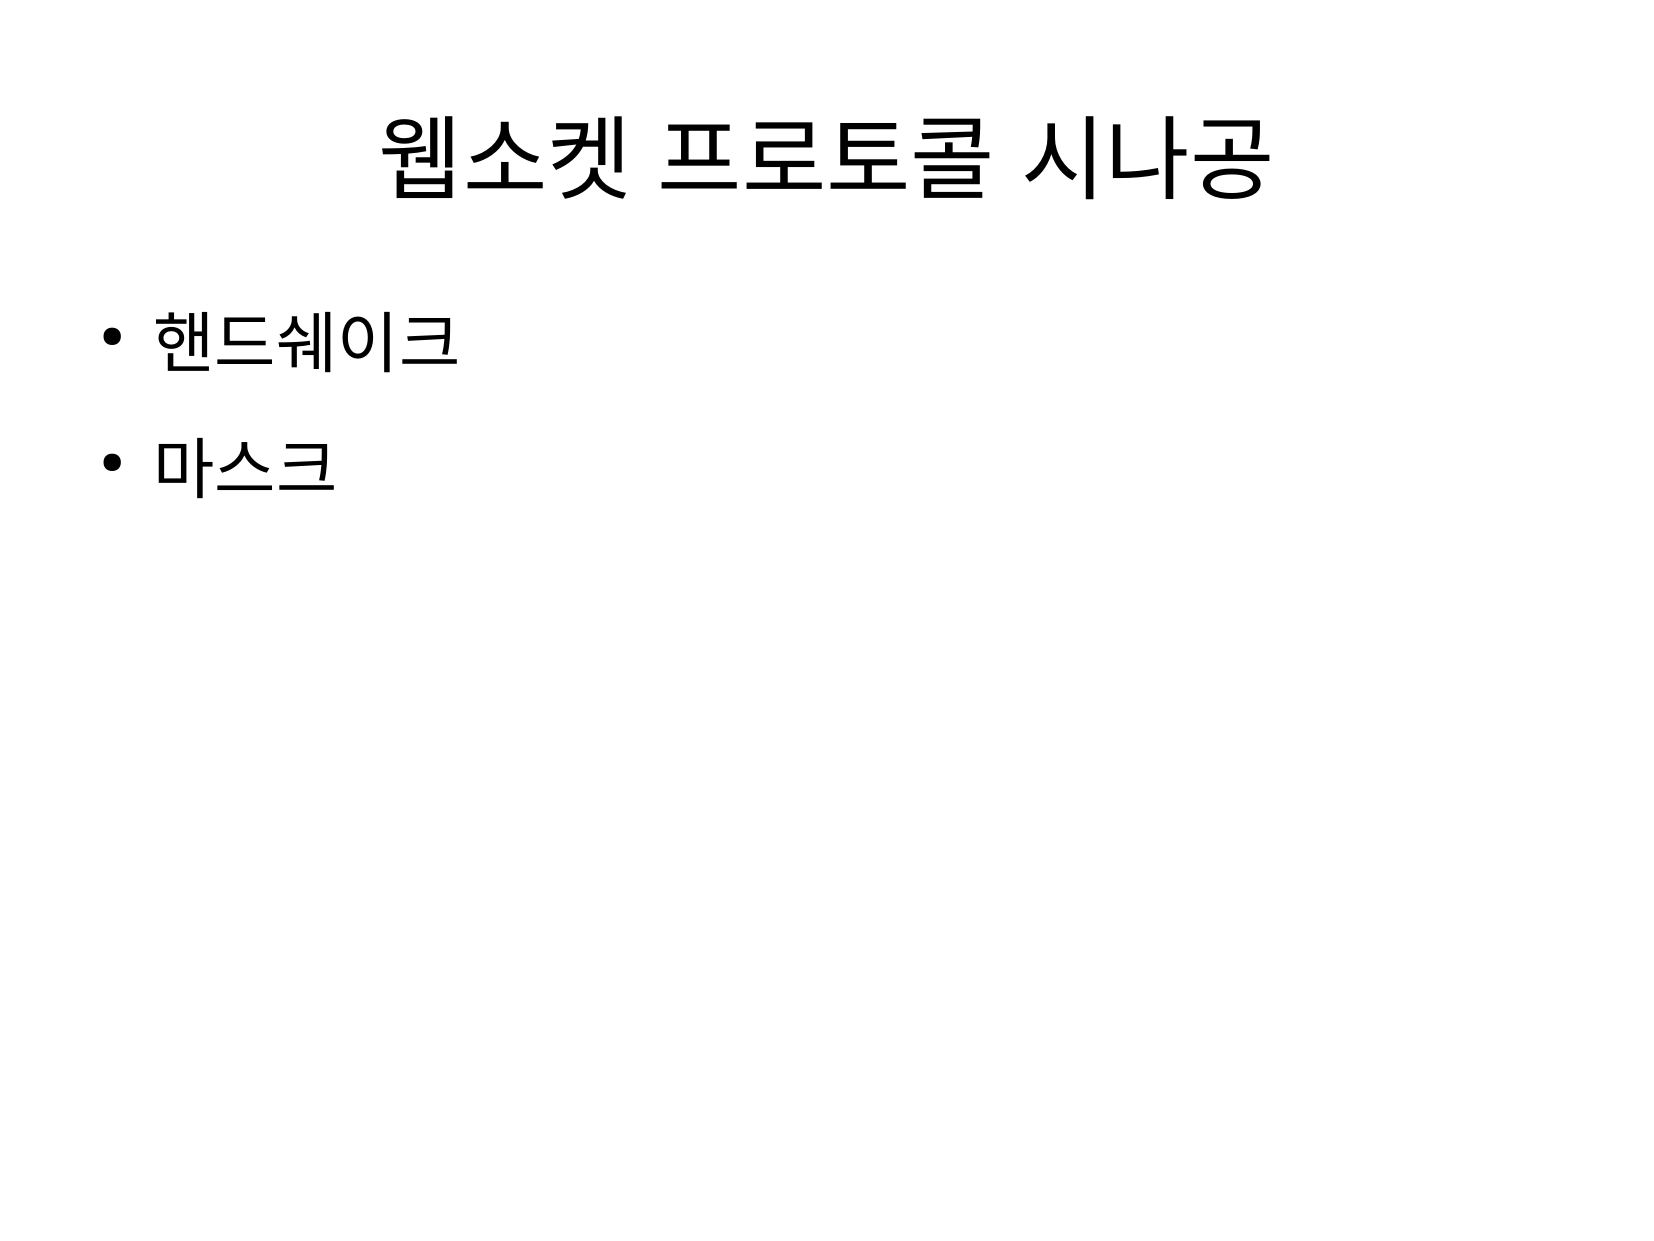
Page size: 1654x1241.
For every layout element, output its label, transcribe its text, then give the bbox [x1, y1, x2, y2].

title 웹소켓 프로토콜 시나공 [82, 49, 1571, 257]
list 핸드쉐이크 마스크 [82, 290, 1571, 1010]
